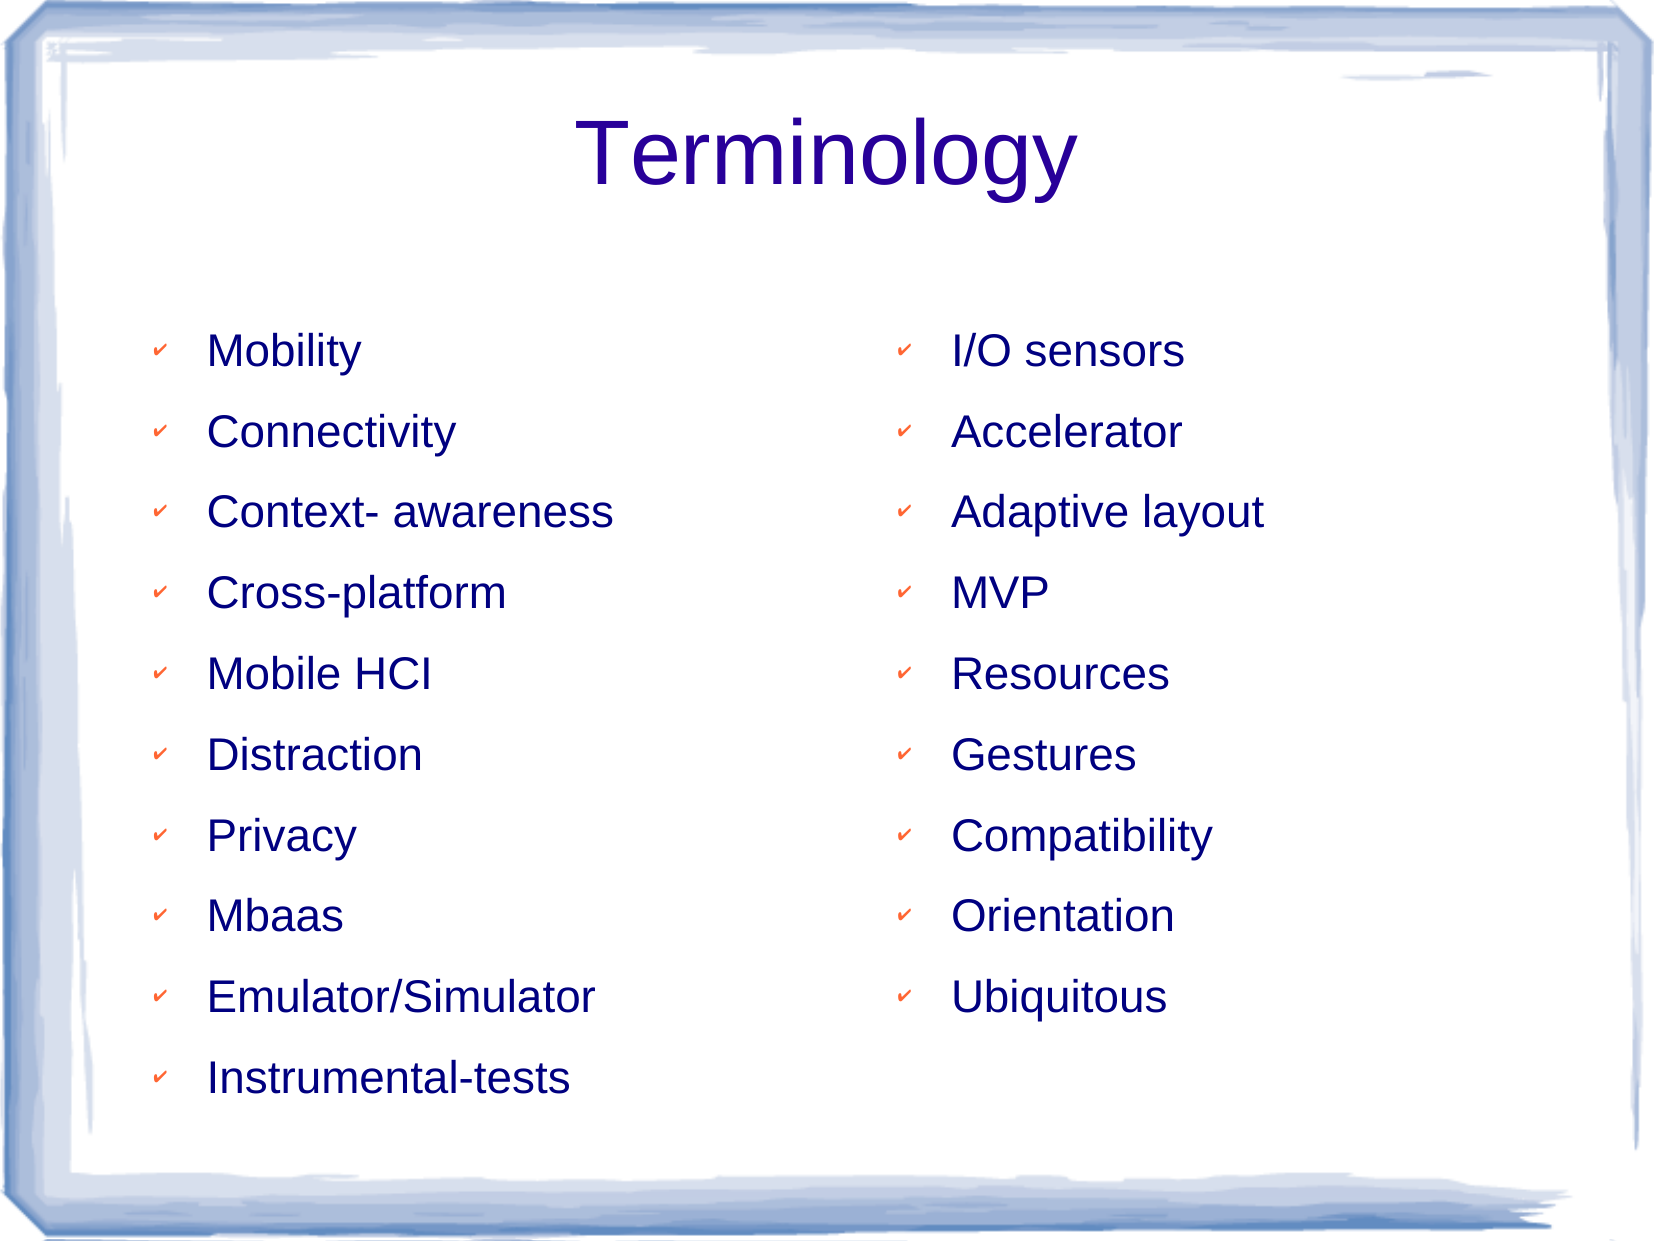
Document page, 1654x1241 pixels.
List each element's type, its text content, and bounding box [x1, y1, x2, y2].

list Mobility Connectivity Context- awareness Cross-platform Mobile HCI Distraction Privacy Mbaas Emulator/Simulator Instrumental-tests [118, 324, 828, 1104]
picture [0, 0, 1654, 1241]
title Terminology [82, 49, 1571, 257]
list I/O sensors Accelerator Adaptive layout MVP Resources Gestures Compatibility Orientation Ubiquitous [862, 324, 1572, 1045]
